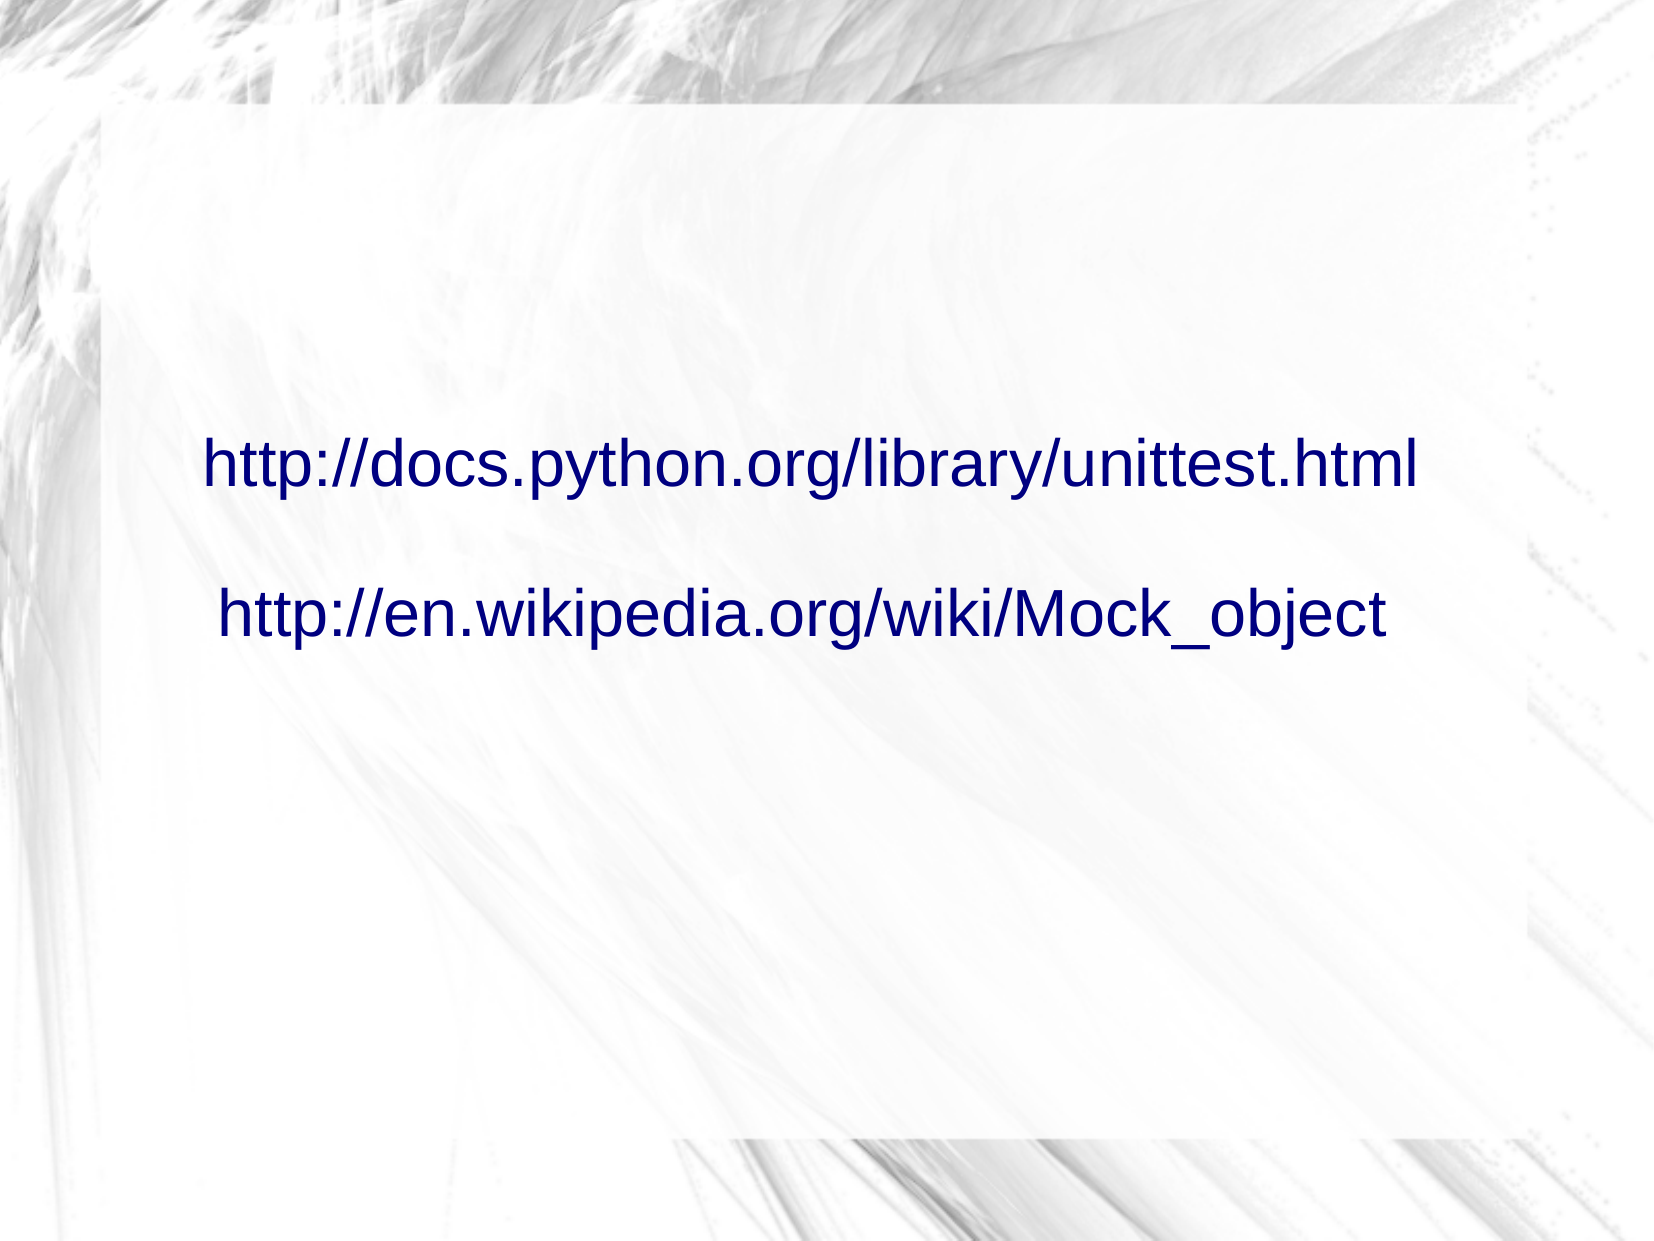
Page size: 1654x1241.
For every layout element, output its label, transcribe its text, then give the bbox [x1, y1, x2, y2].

subtitle http://docs.python.org/library/unittest.html http://en.wikipedia.org/wiki/Mock_object [118, 112, 1506, 1039]
picture [0, 0, 1654, 1241]
